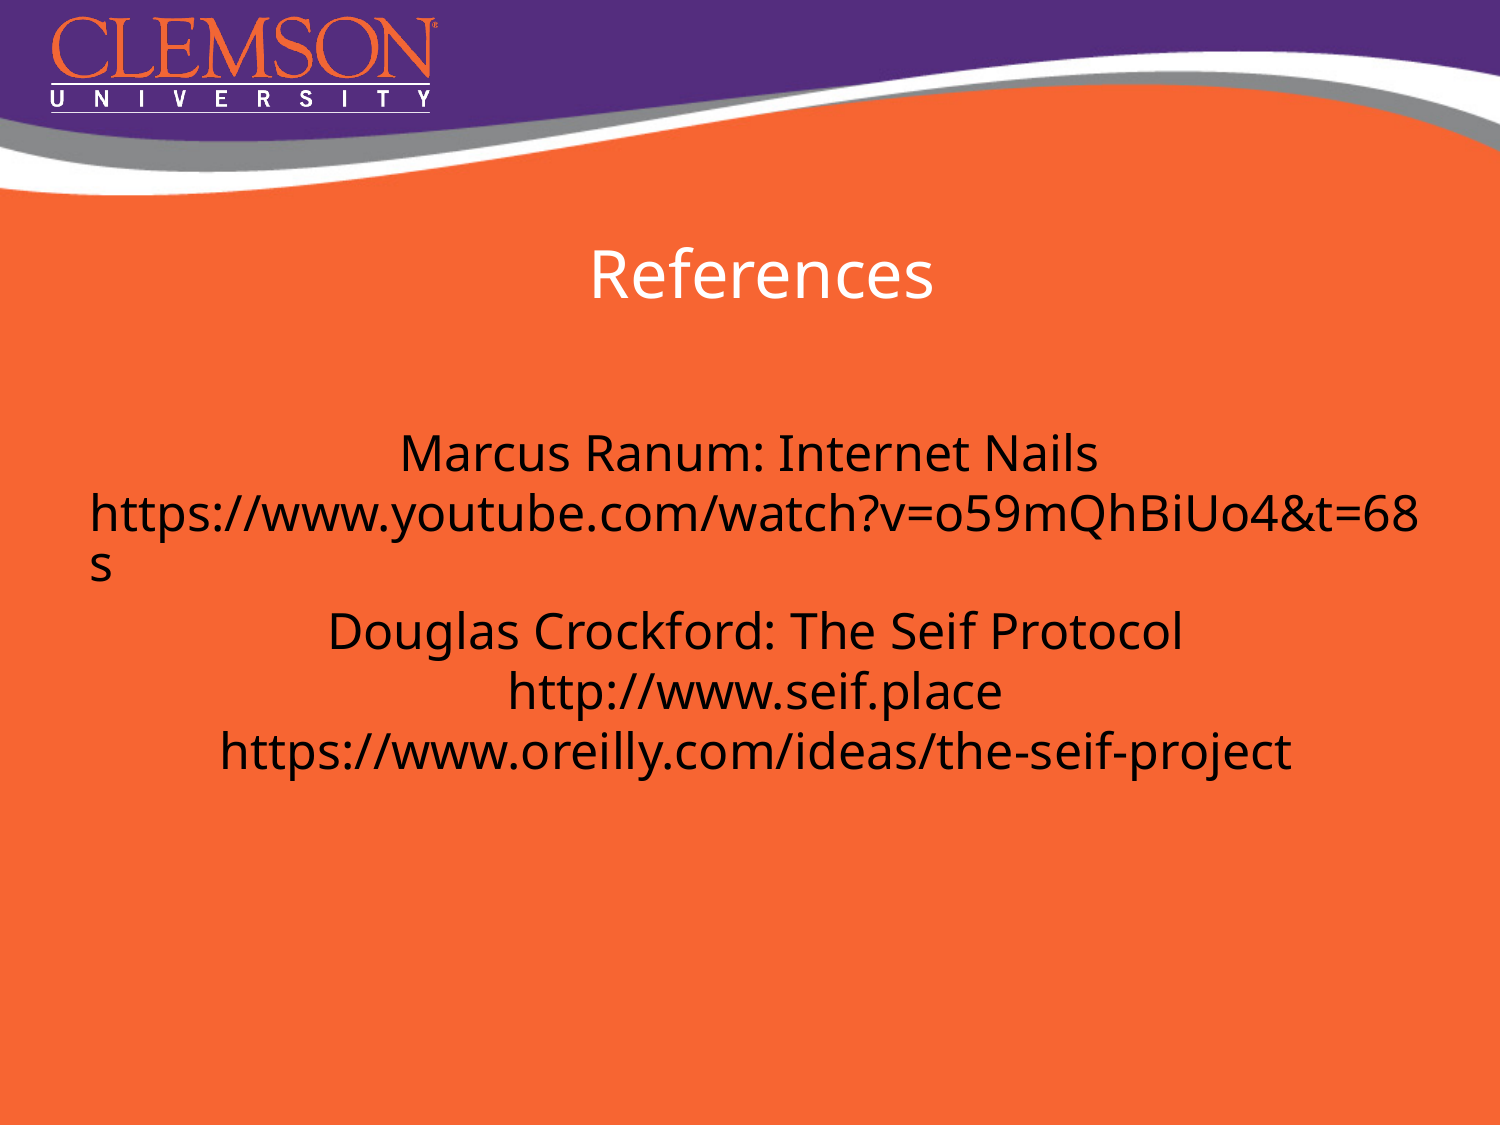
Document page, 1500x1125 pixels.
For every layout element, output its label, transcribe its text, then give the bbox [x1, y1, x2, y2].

text_box Marcus Ranum: Internet Nails https://www.youtube.com/watch?v=o59mQhBiUo4&t=68s Douglas Crockford: The Seif Protocol http://www.seif.place https://www.oreilly.com/ideas/the-seif-project [74, 413, 1438, 797]
text_box References [75, 224, 1450, 320]
picture [0, 0, 1500, 1125]
